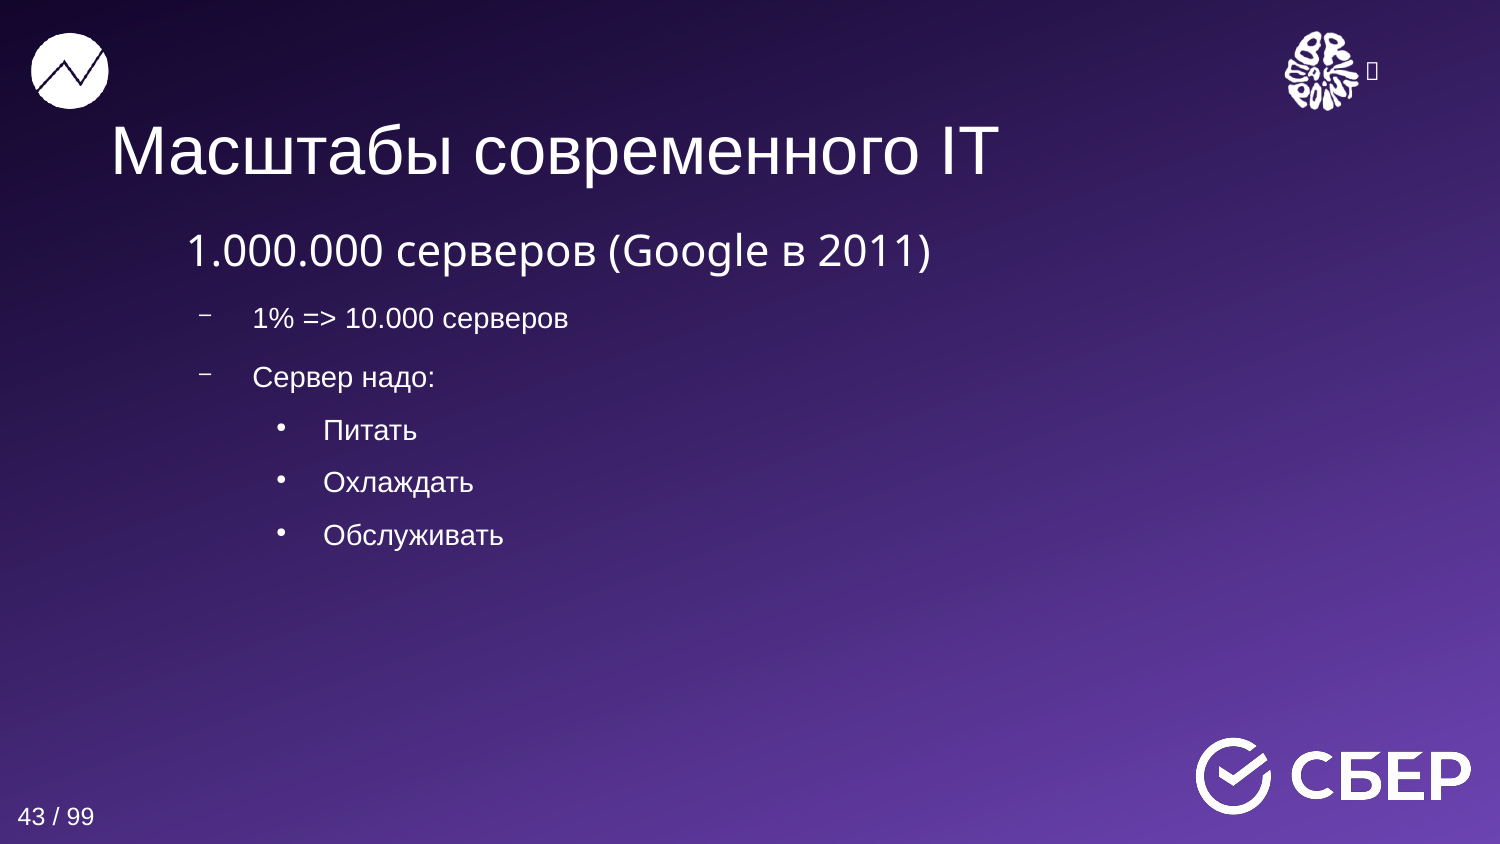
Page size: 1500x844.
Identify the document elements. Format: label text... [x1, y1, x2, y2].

list 1.000.000 серверов (Google в 2011) 1% => 10.000 серверов Сервер надо: Питать Охлаждать Обслуживать [103, 224, 1397, 760]
text_box 🐙 [1364, 36, 1489, 107]
title Масштабы современного IT [103, 100, 1397, 205]
text_box <number> / 99 [2, 795, 632, 839]
picture [0, 0, 1500, 844]
